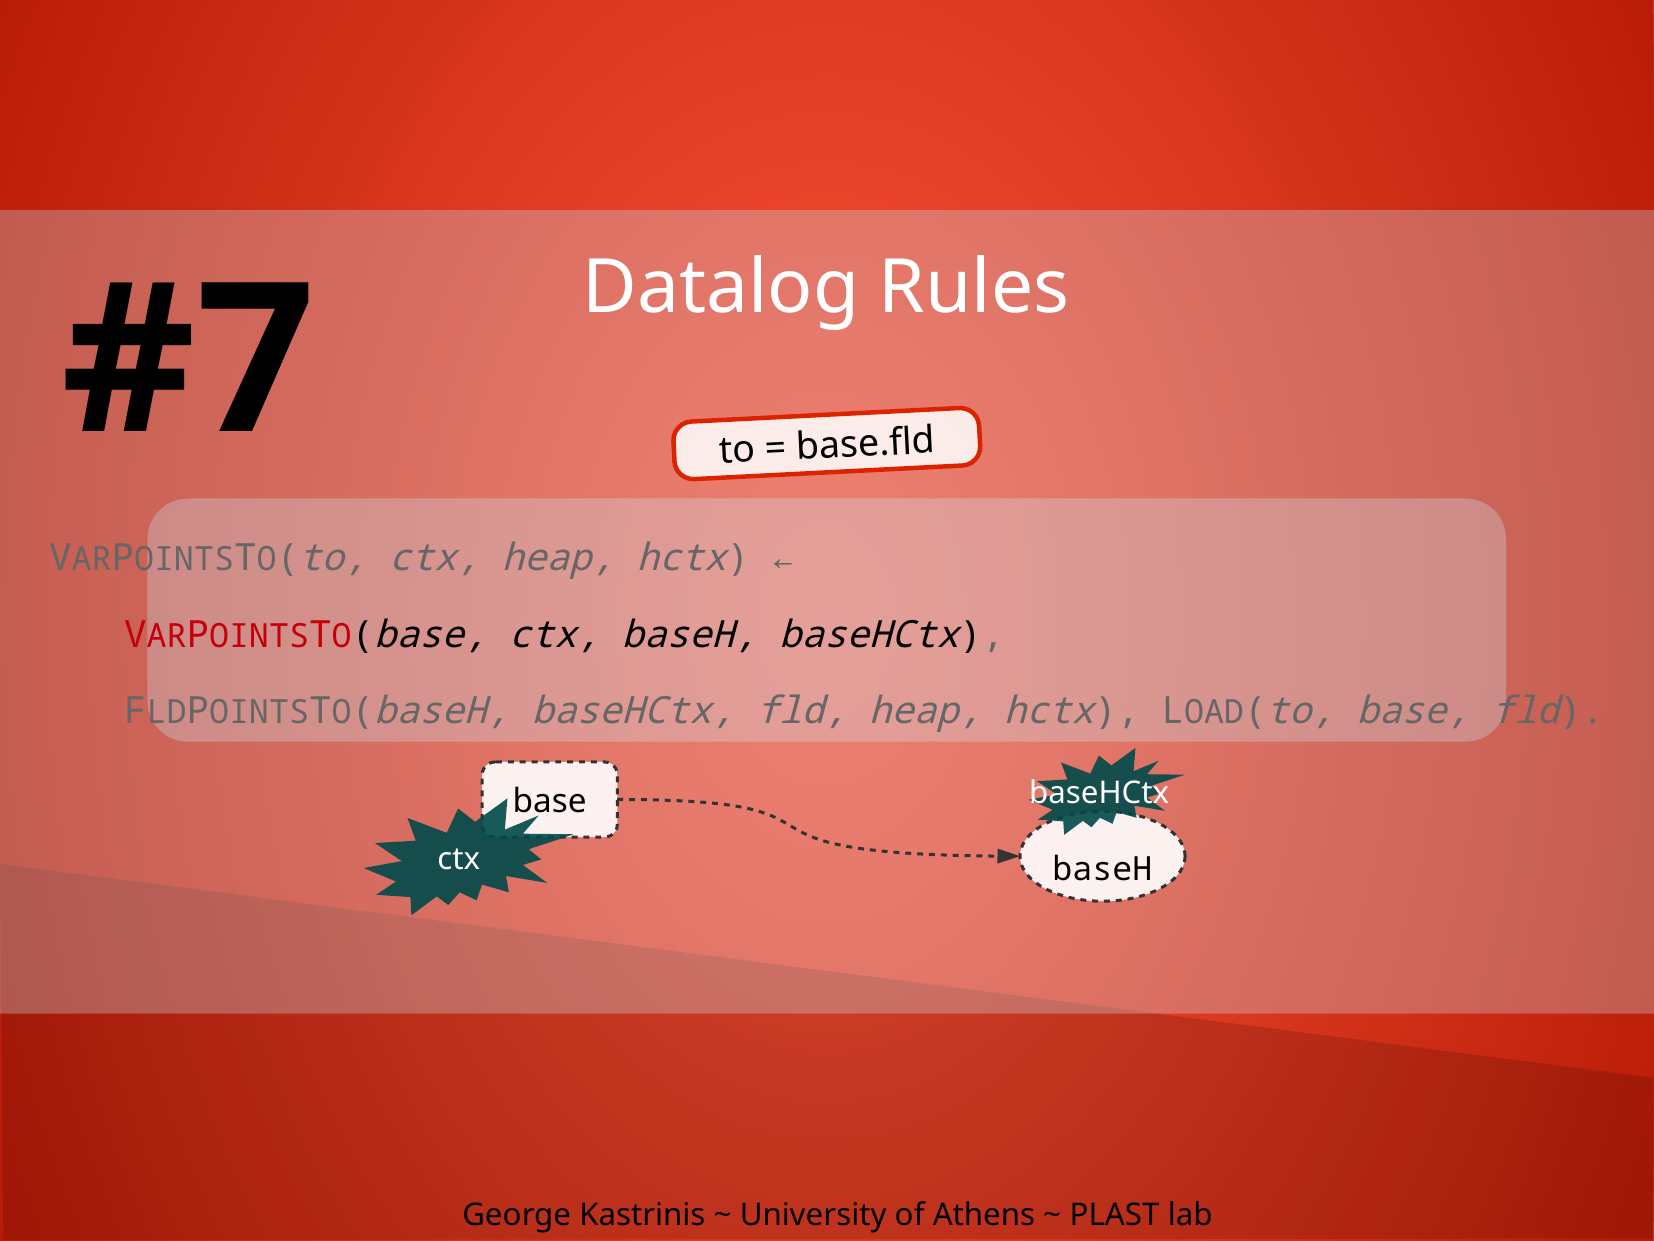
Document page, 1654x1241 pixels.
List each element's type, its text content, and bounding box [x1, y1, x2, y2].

text_box #7 [46, 201, 361, 451]
text_box [0, 210, 1654, 1014]
text_box Datalog Rules [568, 225, 1086, 331]
text_box to = base.fld [673, 408, 981, 480]
text_box George Kastrinis ~ University of Athens ~ PLAST lab [447, 1185, 1207, 1236]
text_box VARPOINTSTO(to, ctx, heap, hctx) ← VARPOINTSTO(base, ctx, baseH, baseHCtx), FLDPOINTSTO(baseH, baseHCtx, fld, heap, hctx), LOAD(to, base, fld). [147, 498, 1507, 742]
text_box baseH [1020, 813, 1186, 902]
text_box baseHCtx [1034, 747, 1185, 835]
text_box base [482, 761, 618, 838]
text_box ctx [363, 798, 574, 916]
